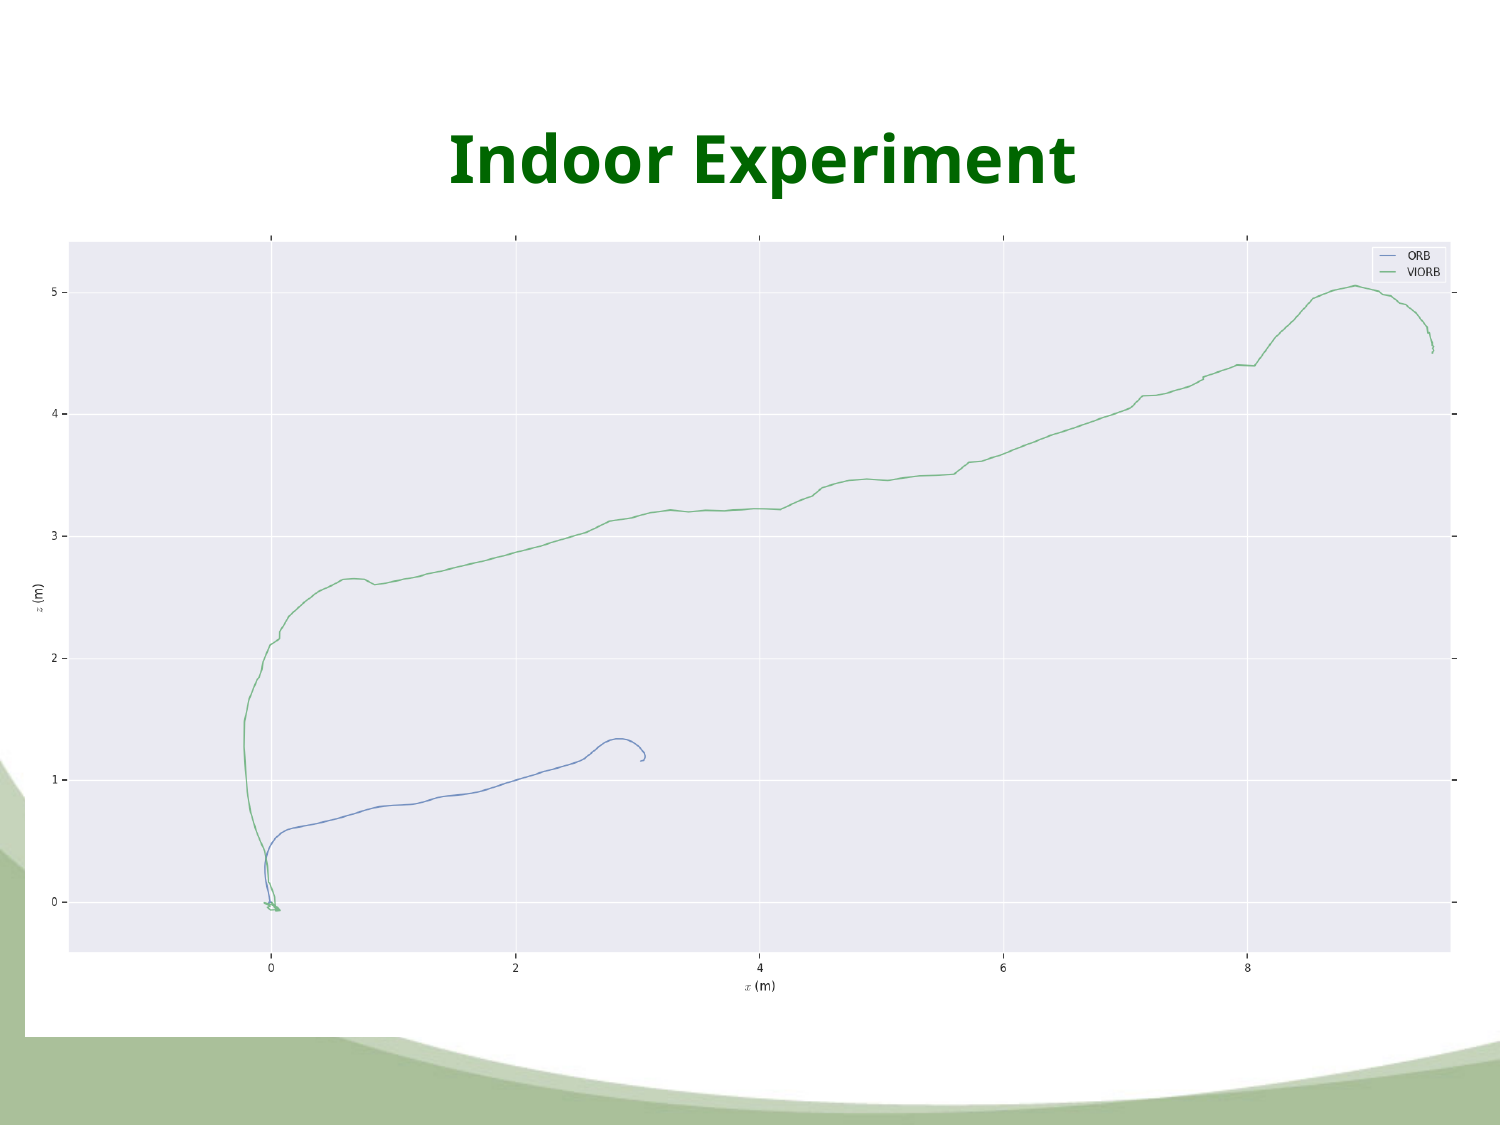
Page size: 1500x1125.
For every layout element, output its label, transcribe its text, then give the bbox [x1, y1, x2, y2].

title Indoor Experiment [88, 63, 1439, 221]
picture [0, 0, 1500, 1125]
